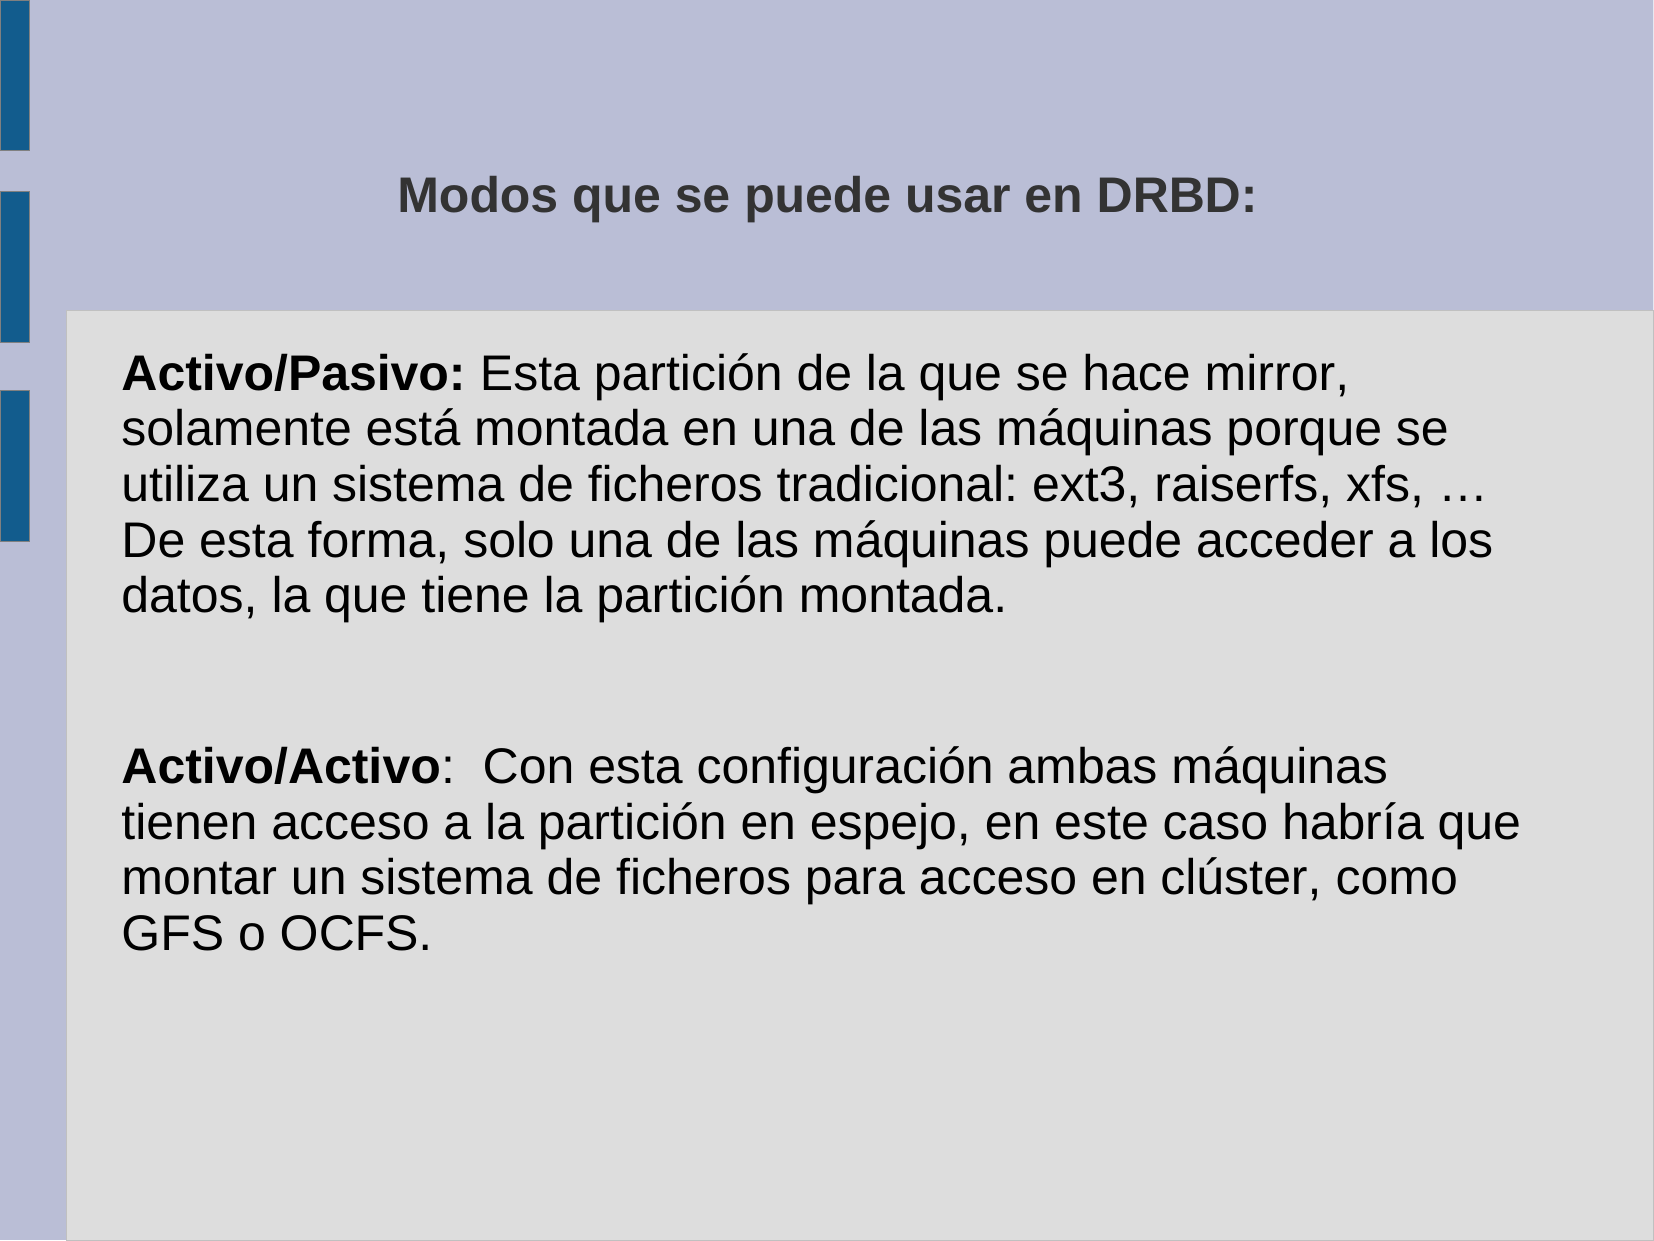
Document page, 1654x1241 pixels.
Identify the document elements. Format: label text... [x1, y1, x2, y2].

title Modos que se puede usar en DRBD: [121, 91, 1534, 299]
list Activo/Pasivo: Esta partición de la que se hace mirror, solamente está montada en una de las máquinas porque se utiliza un sistema de ficheros tradicional: ext3, raiserfs, xfs, … De esta forma, solo una de las máquinas puede acceder a los datos, la que tiene la partición montada. Activo/Activo: Con esta configuración ambas máquinas tienen acceso a la partición en espejo, en este caso habría que montar un sistema de ficheros para acceso en clúster, como GFS o OCFS. [121, 344, 1534, 1127]
